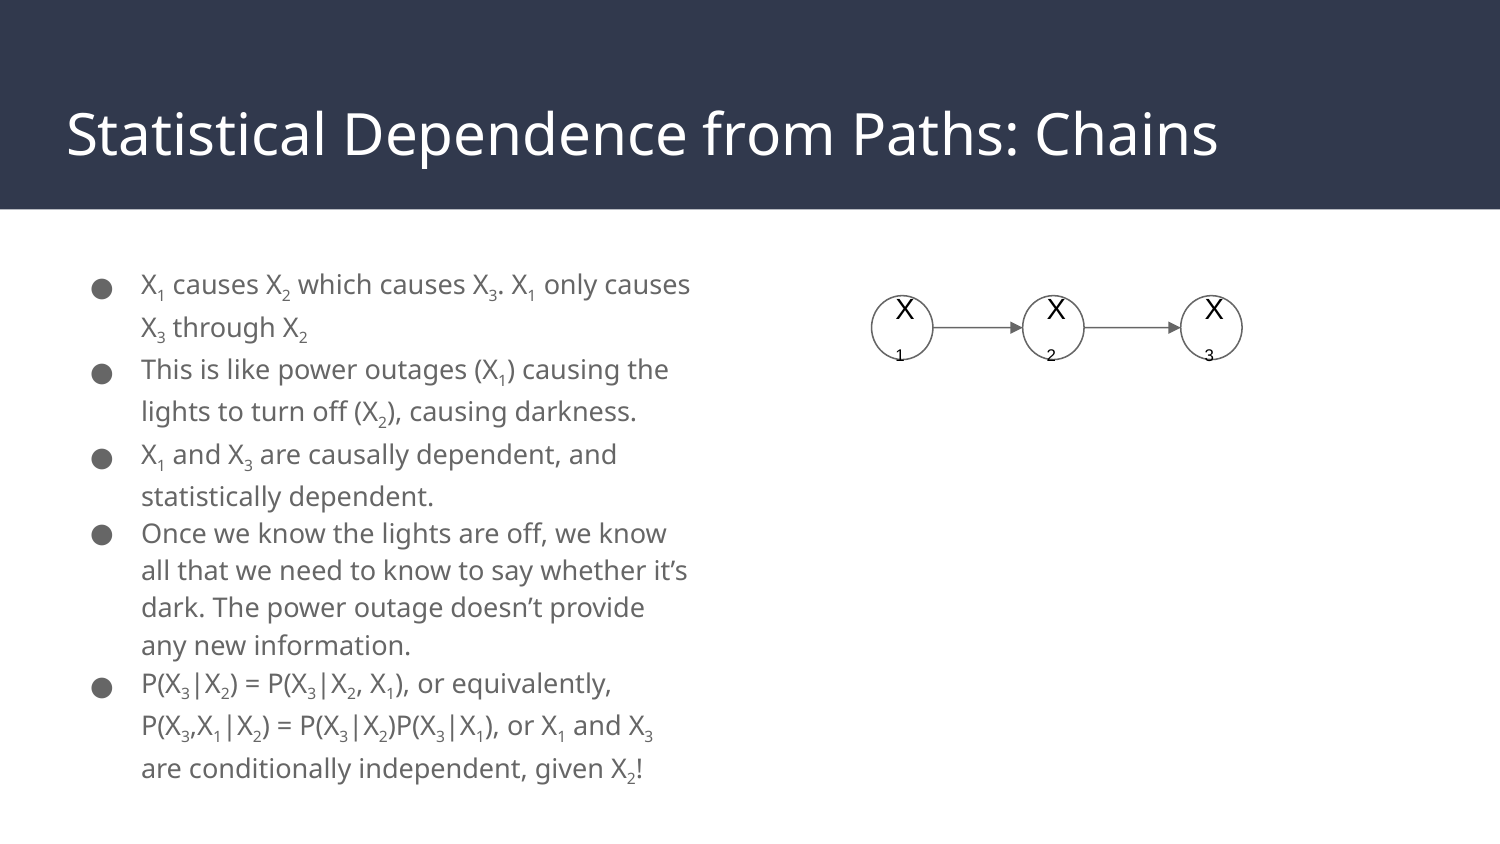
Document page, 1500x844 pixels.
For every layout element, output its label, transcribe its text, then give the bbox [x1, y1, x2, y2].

text_box X2 [1022, 295, 1084, 360]
text_box X1 [871, 295, 933, 360]
text_box X3 [1180, 295, 1243, 360]
title Statistical Dependence from Paths: Chains [51, 82, 1449, 185]
list X1 causes X2 which causes X3. X1 only causes X3 through X2 This is like power outages (X1) causing the lights to turn off (X2), causing darkness. X1 and X3 are causally dependent, and statistically dependent. Once we know the lights are off, we know all that we need to know to say whether it’s dark. The power outage doesn’t provide any new information. P(X3|X2) = P(X3|X2, X1), or equivalently, P(X3,X1|X2) = P(X3|X2)P(X3|X1), or X1 and X3 are conditionally independent, given X2! [51, 247, 708, 752]
